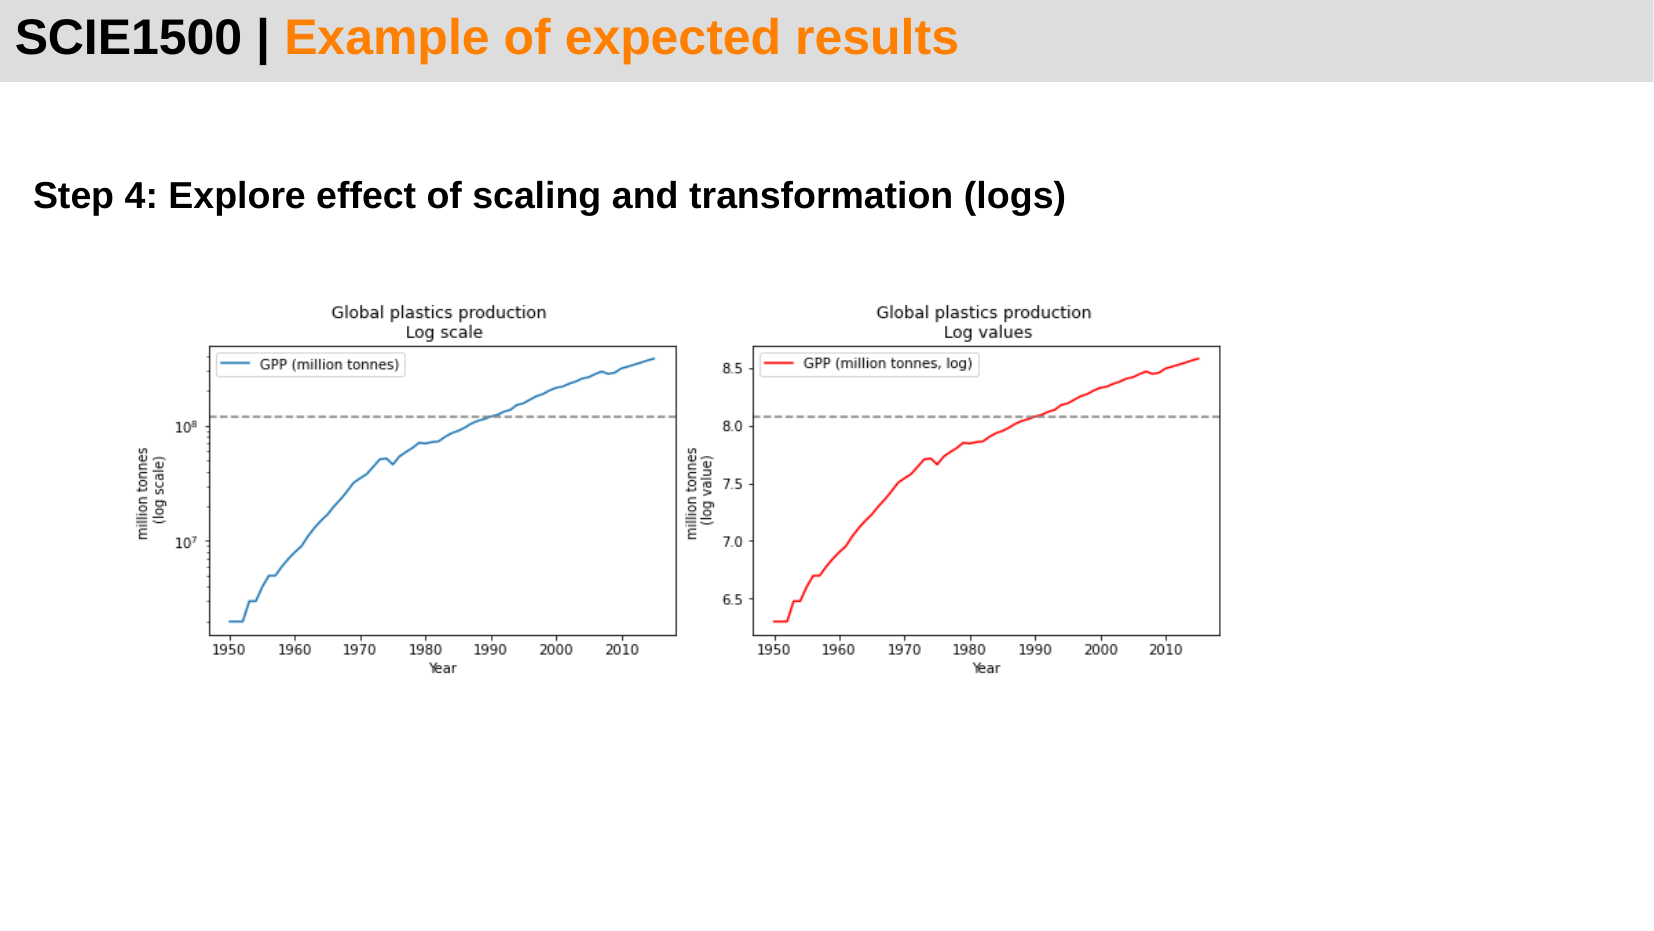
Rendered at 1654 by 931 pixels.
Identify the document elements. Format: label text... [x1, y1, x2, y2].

picture [128, 296, 1229, 686]
text_box SCIE1500 | Example of expected results [0, 2, 1619, 83]
text_box Step 4: Explore effect of scaling and transformation (logs) [18, 167, 1312, 237]
text_box [0, 0, 1654, 83]
